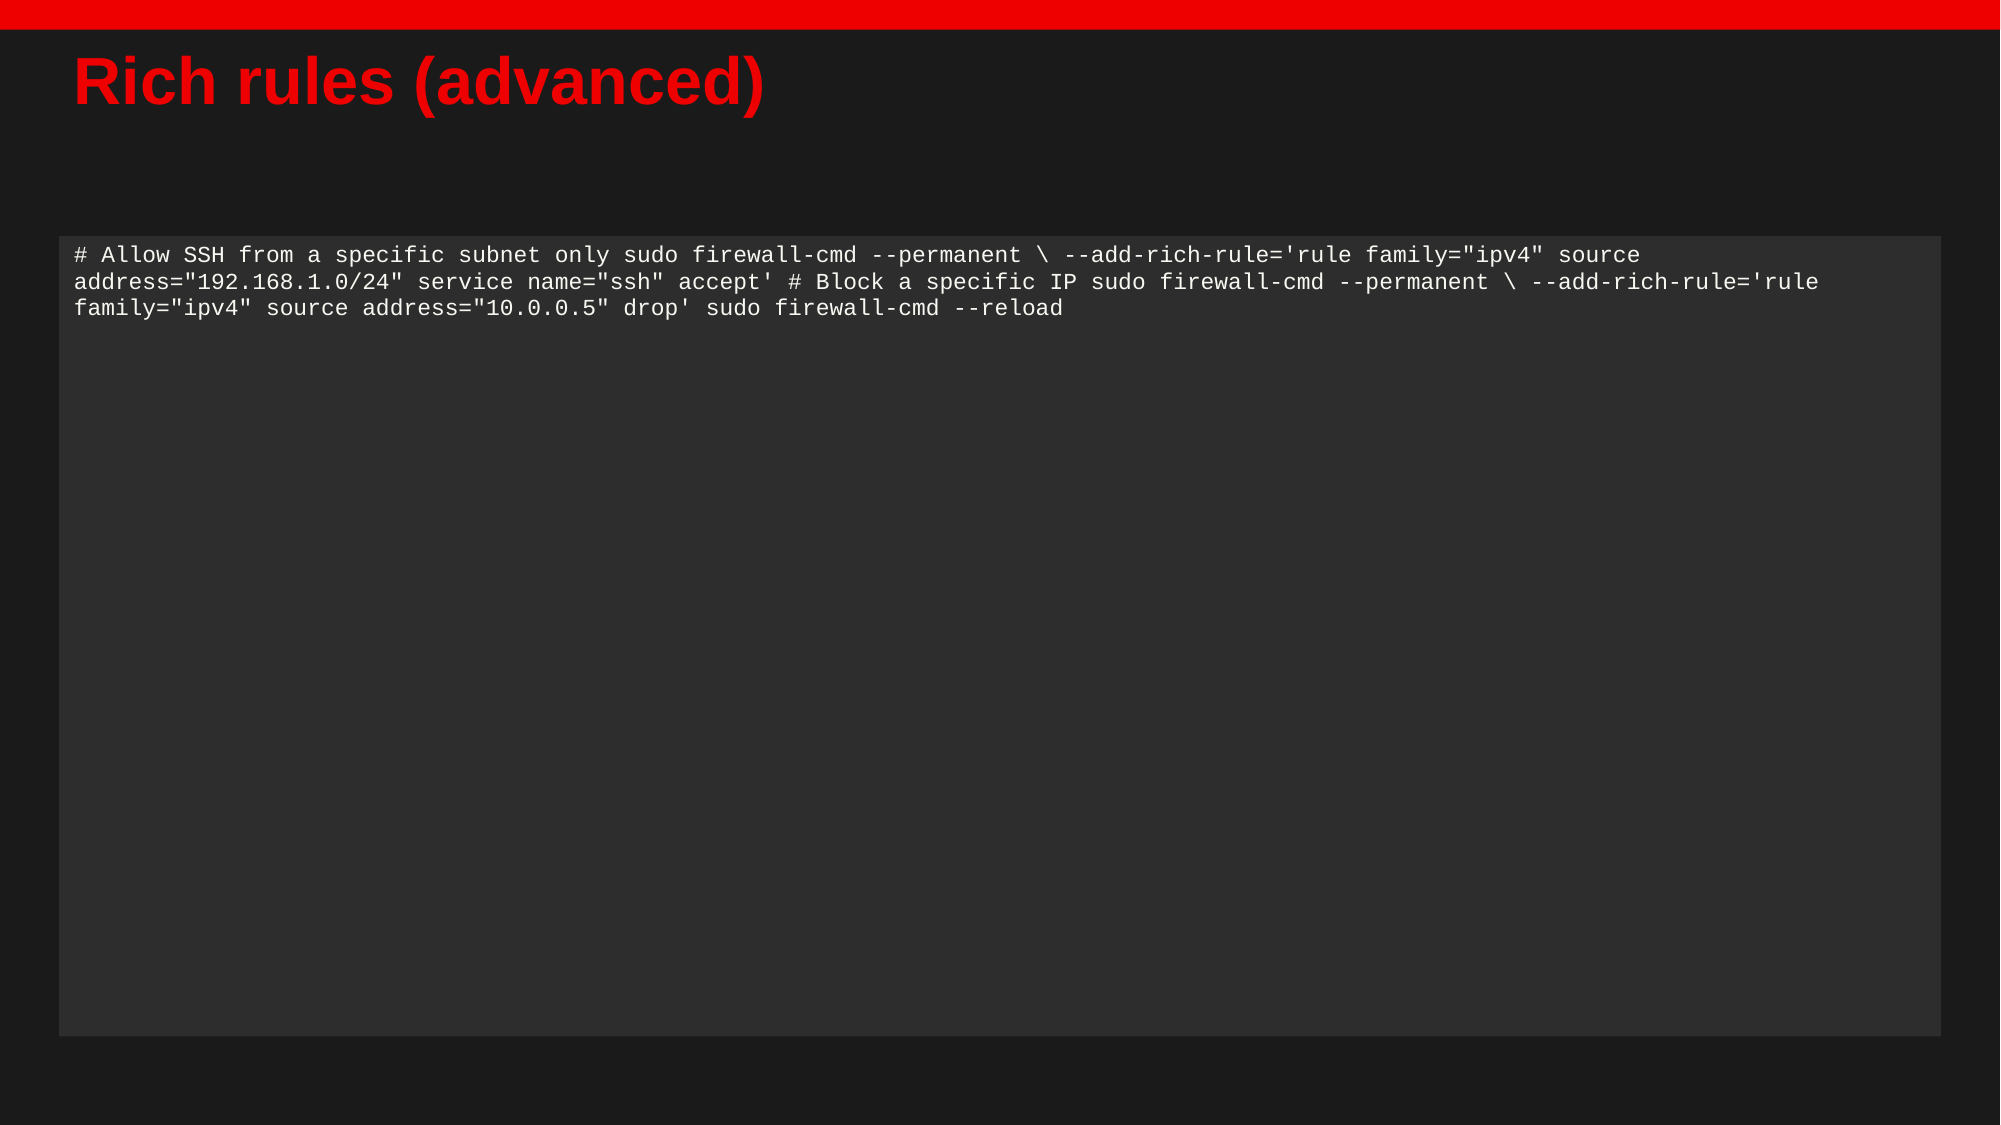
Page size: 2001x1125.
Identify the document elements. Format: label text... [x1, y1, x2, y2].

text_box # Allow SSH from a specific subnet only sudo firewall-cmd --permanent \ --add-rich-rule='rule family="ipv4" source address="192.168.1.0/24" service name="ssh" accept' # Block a specific IP sudo firewall-cmd --permanent \ --add-rich-rule='rule family="ipv4" source address="10.0.0.5" drop' sudo firewall-cmd --reload [59, 236, 1942, 1037]
text_box Rich rules (advanced) [59, 36, 1942, 208]
text_box [0, 0, 2001, 30]
